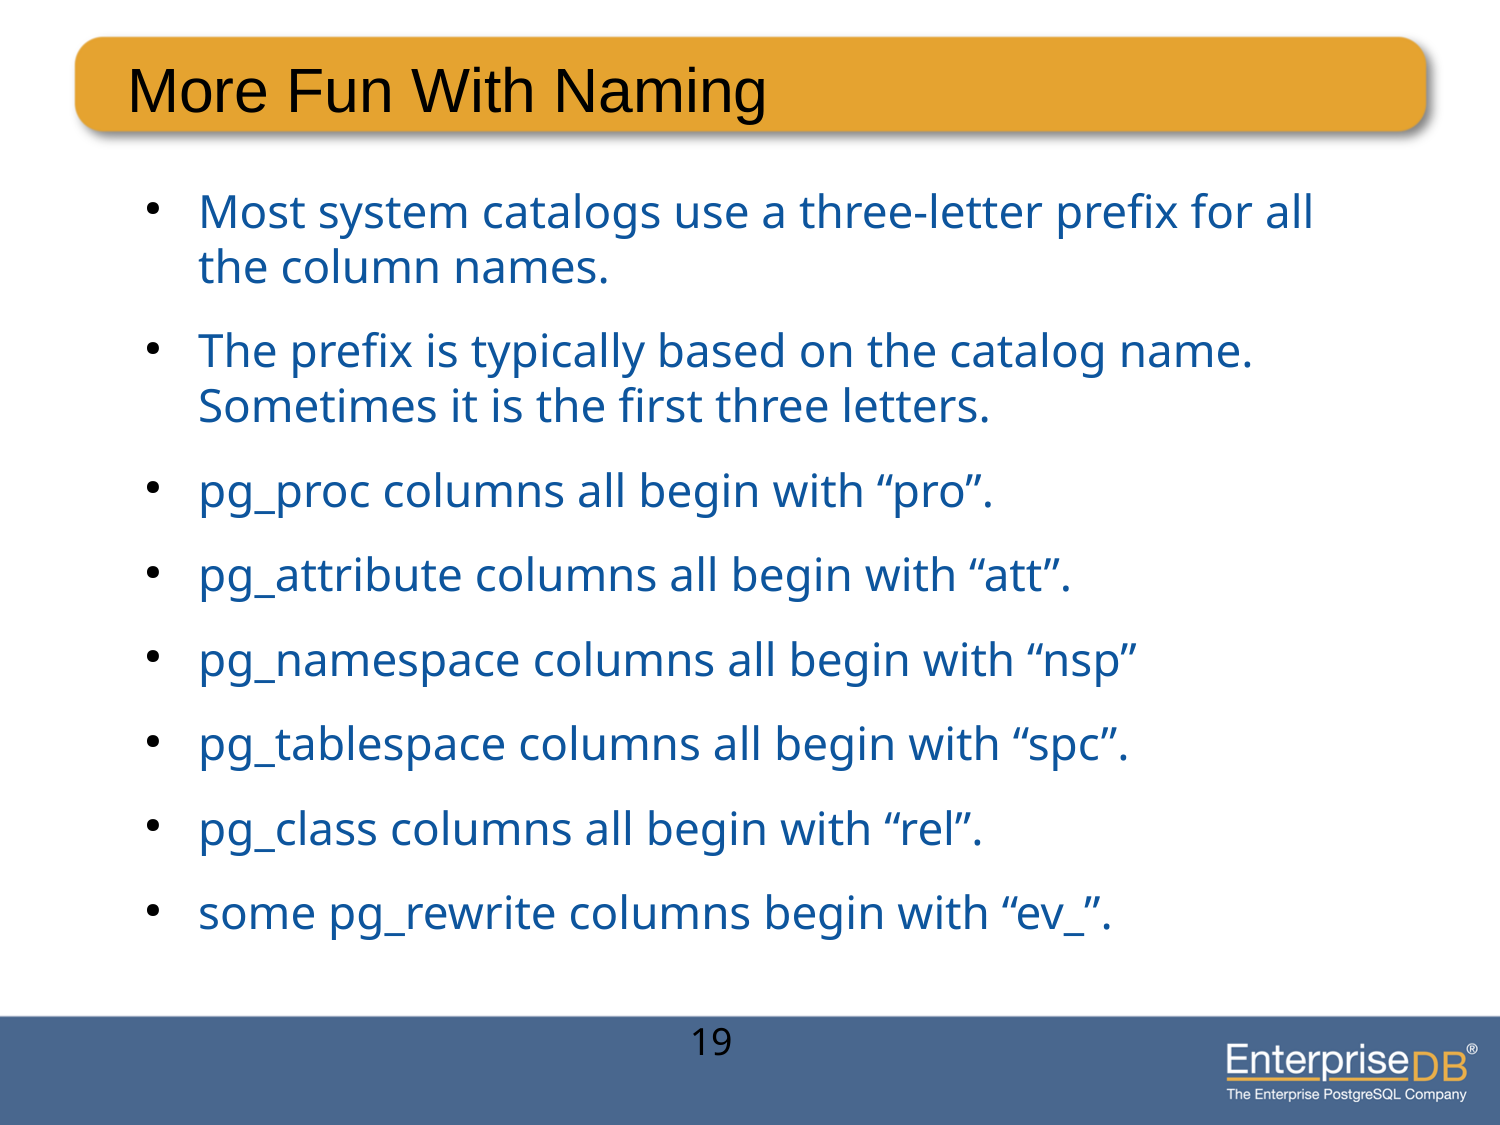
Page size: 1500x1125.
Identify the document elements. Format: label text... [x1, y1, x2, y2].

picture [0, 0, 1500, 1125]
slide_number <number> [675, 1010, 825, 1125]
title More Fun With Naming [112, 37, 1388, 138]
list Most system catalogs use a three-letter prefix for all the column names. The prefix is typically based on the catalog name. Sometimes it is the first three letters. pg_proc columns all begin with “pro”. pg_attribute columns all begin with “att”. pg_namespace columns all begin with “nsp” pg_tablespace columns all begin with “spc”. pg_class columns all begin with “rel”. some pg_rewrite columns begin with “ev_”. [112, 174, 1388, 963]
